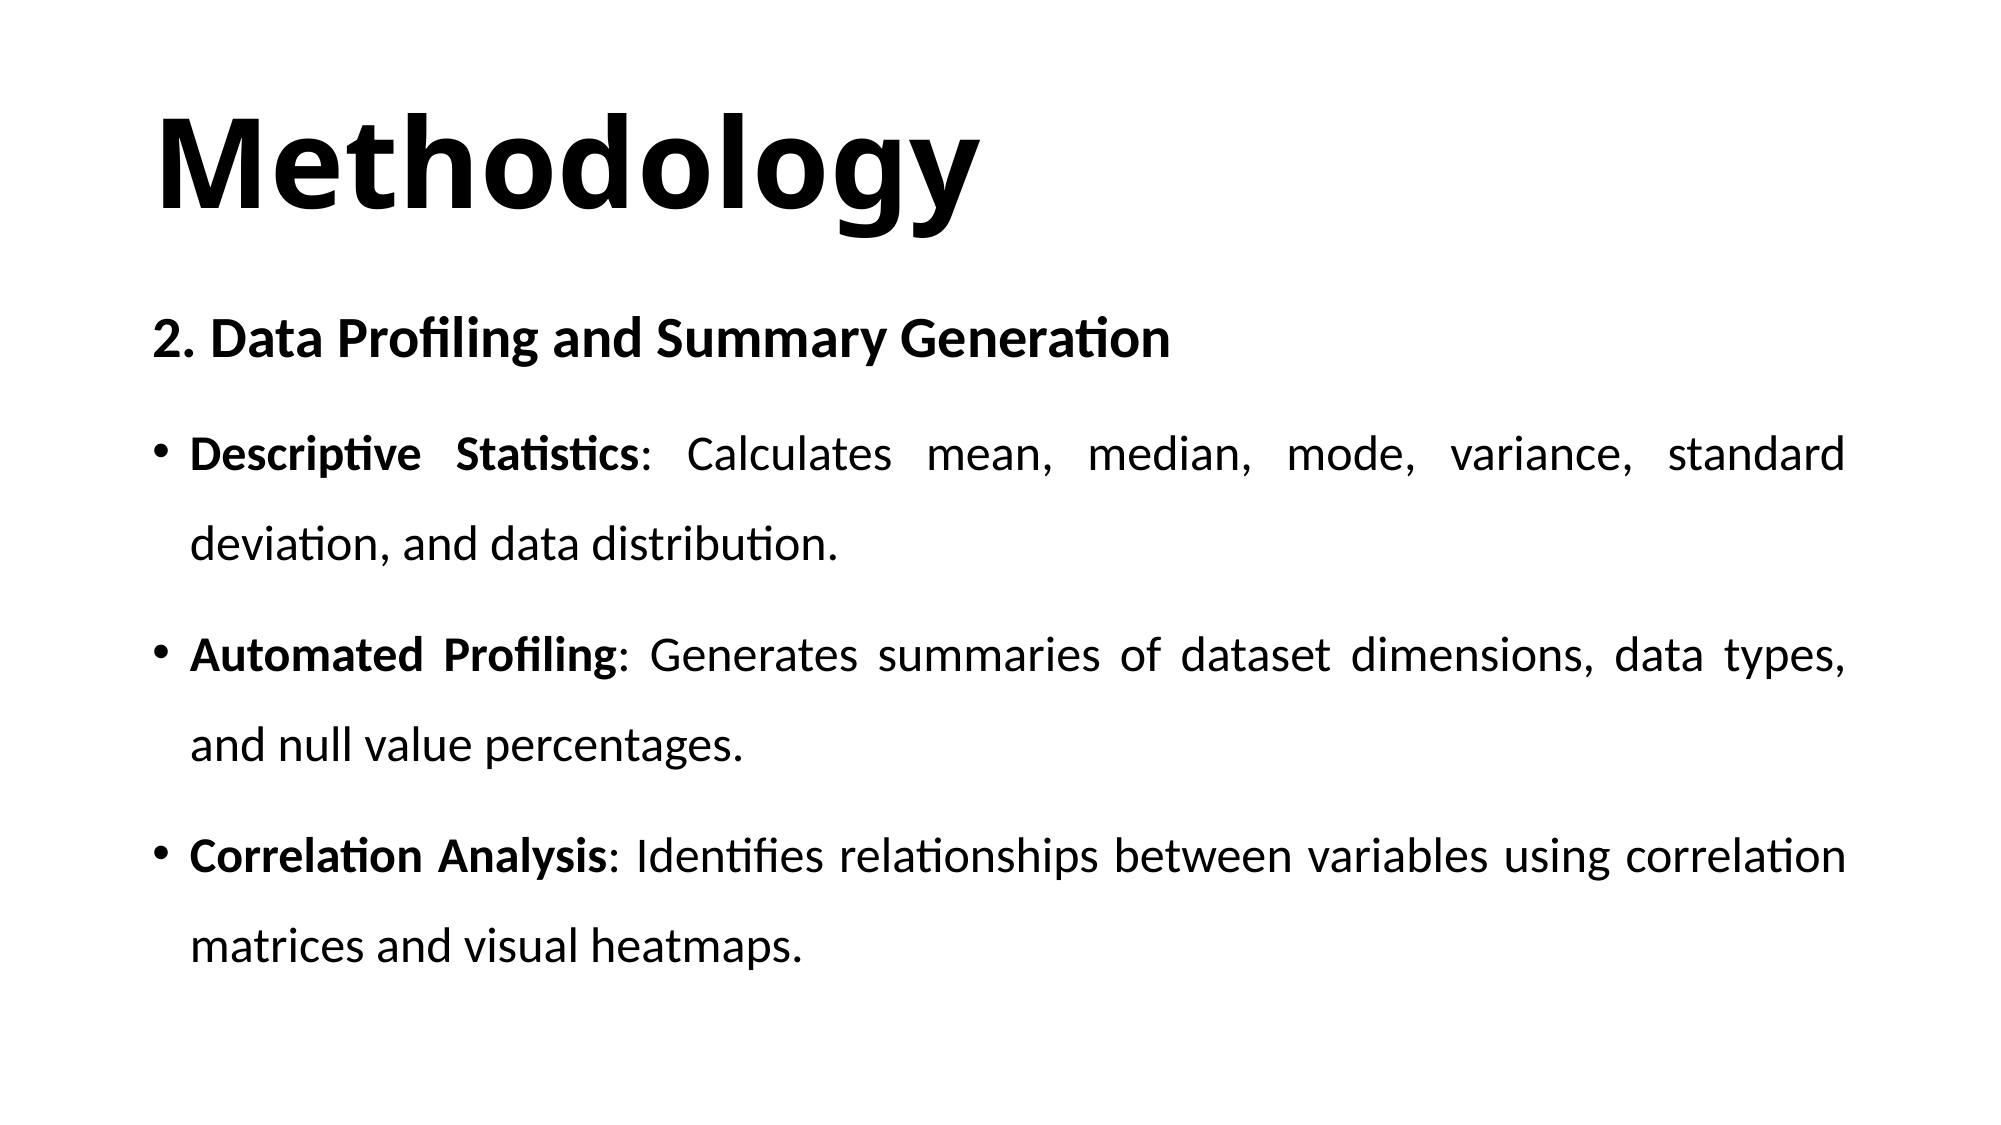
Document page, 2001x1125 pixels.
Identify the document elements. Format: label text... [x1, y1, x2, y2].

title Methodology [137, 59, 1863, 278]
list 2. Data Profiling and Summary Generation Descriptive Statistics: Calculates mean, median, mode, variance, standard deviation, and data distribution. Automated Profiling: Generates summaries of dataset dimensions, data types, and null value percentages. Correlation Analysis: Identifies relationships between variables using correlation matrices and visual heatmaps. [137, 299, 1863, 1014]
